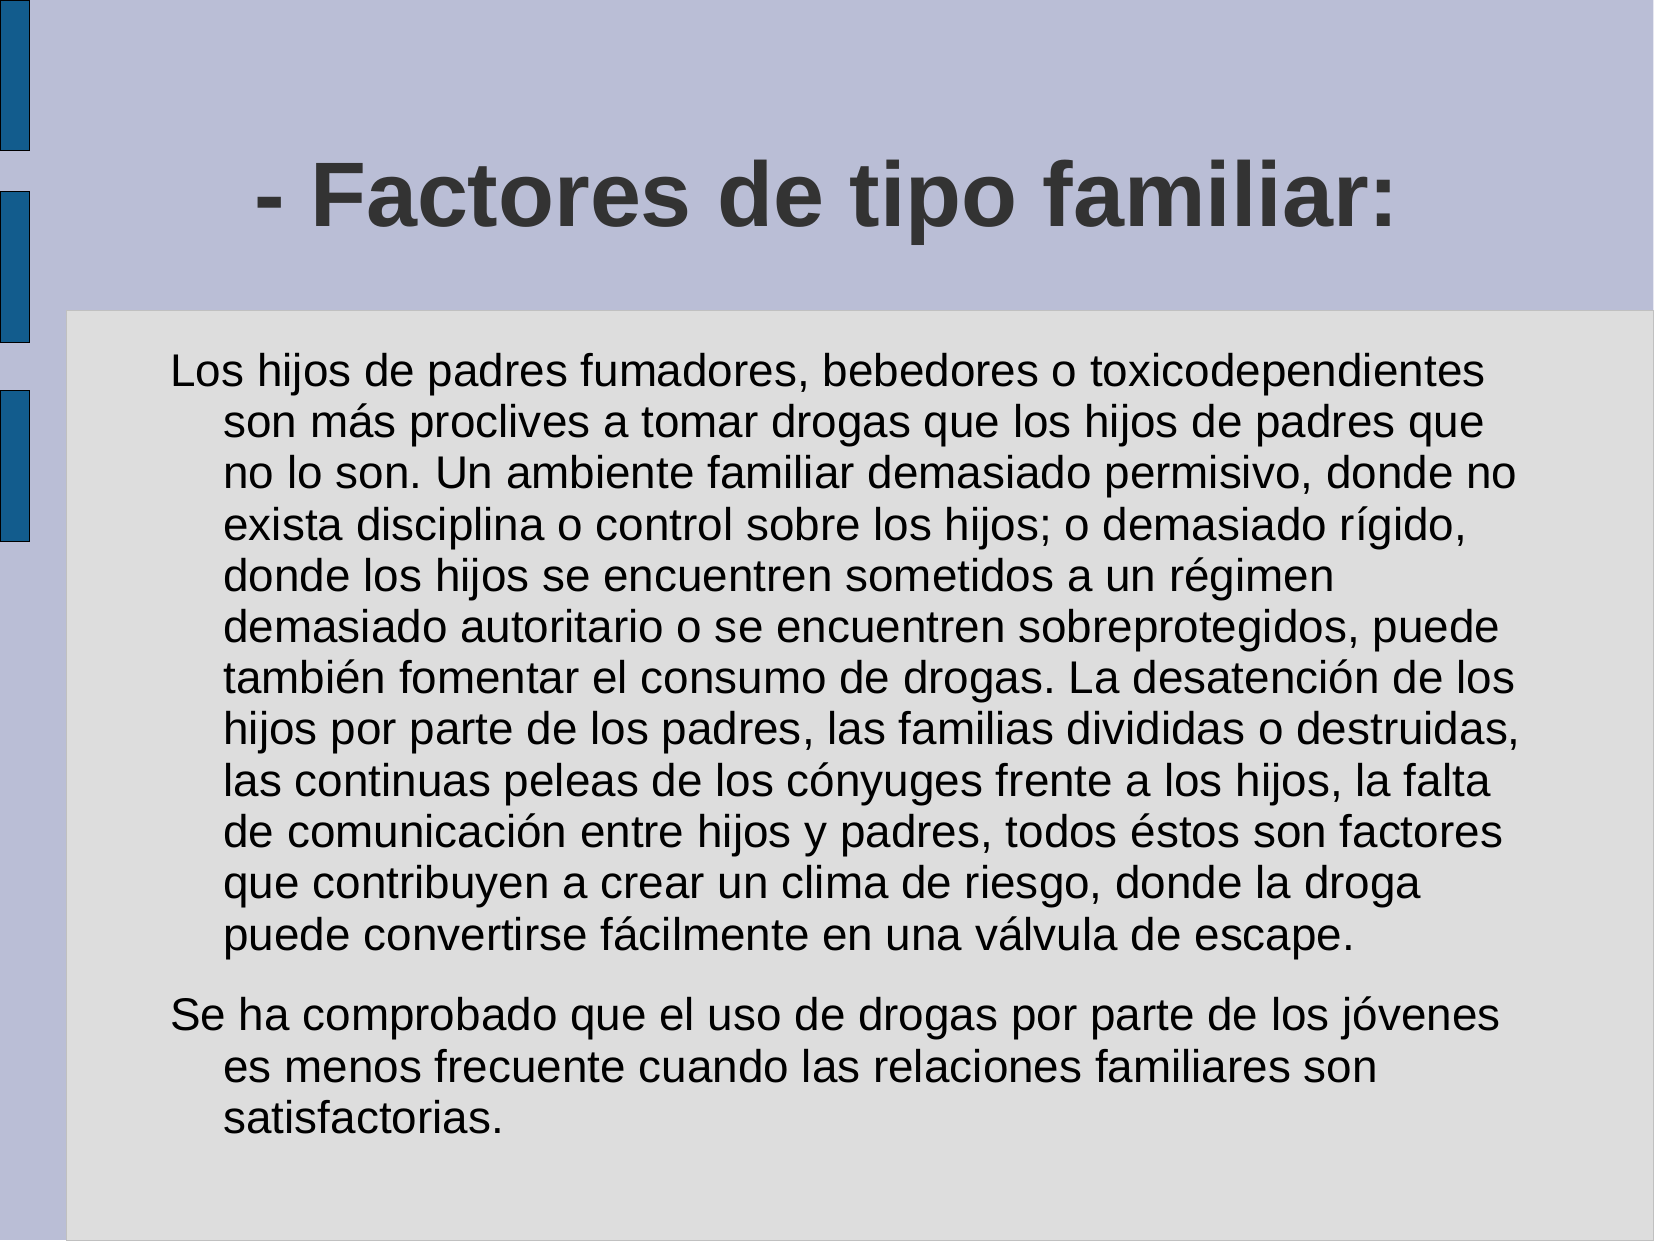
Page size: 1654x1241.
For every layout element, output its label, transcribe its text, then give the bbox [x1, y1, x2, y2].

list Los hijos de padres fumadores, bebedores o toxicodependientes son más proclives a tomar drogas que los hijos de padres que no lo son. Un ambiente familiar demasiado permisivo, donde no exista disciplina o control sobre los hijos; o demasiado rígido, donde los hijos se encuentren sometidos a un régimen demasiado autoritario o se encuentren sobreprotegidos, puede también fomentar el consumo de drogas. La desatención de los hijos por parte de los padres, las familias divididas o destruidas, las continuas peleas de los cónyuges frente a los hijos, la falta de comunicación entre hijos y padres, todos éstos son factores que contribuyen a crear un clima de riesgo, donde la droga puede convertirse fácilmente en una válvula de escape. Se ha comprobado que el uso de drogas por parte de los jóvenes es menos frecuente cuando las relaciones familiares son satisfactorias. [152, 344, 1534, 1191]
title - Factores de tipo familiar: [121, 91, 1534, 299]
